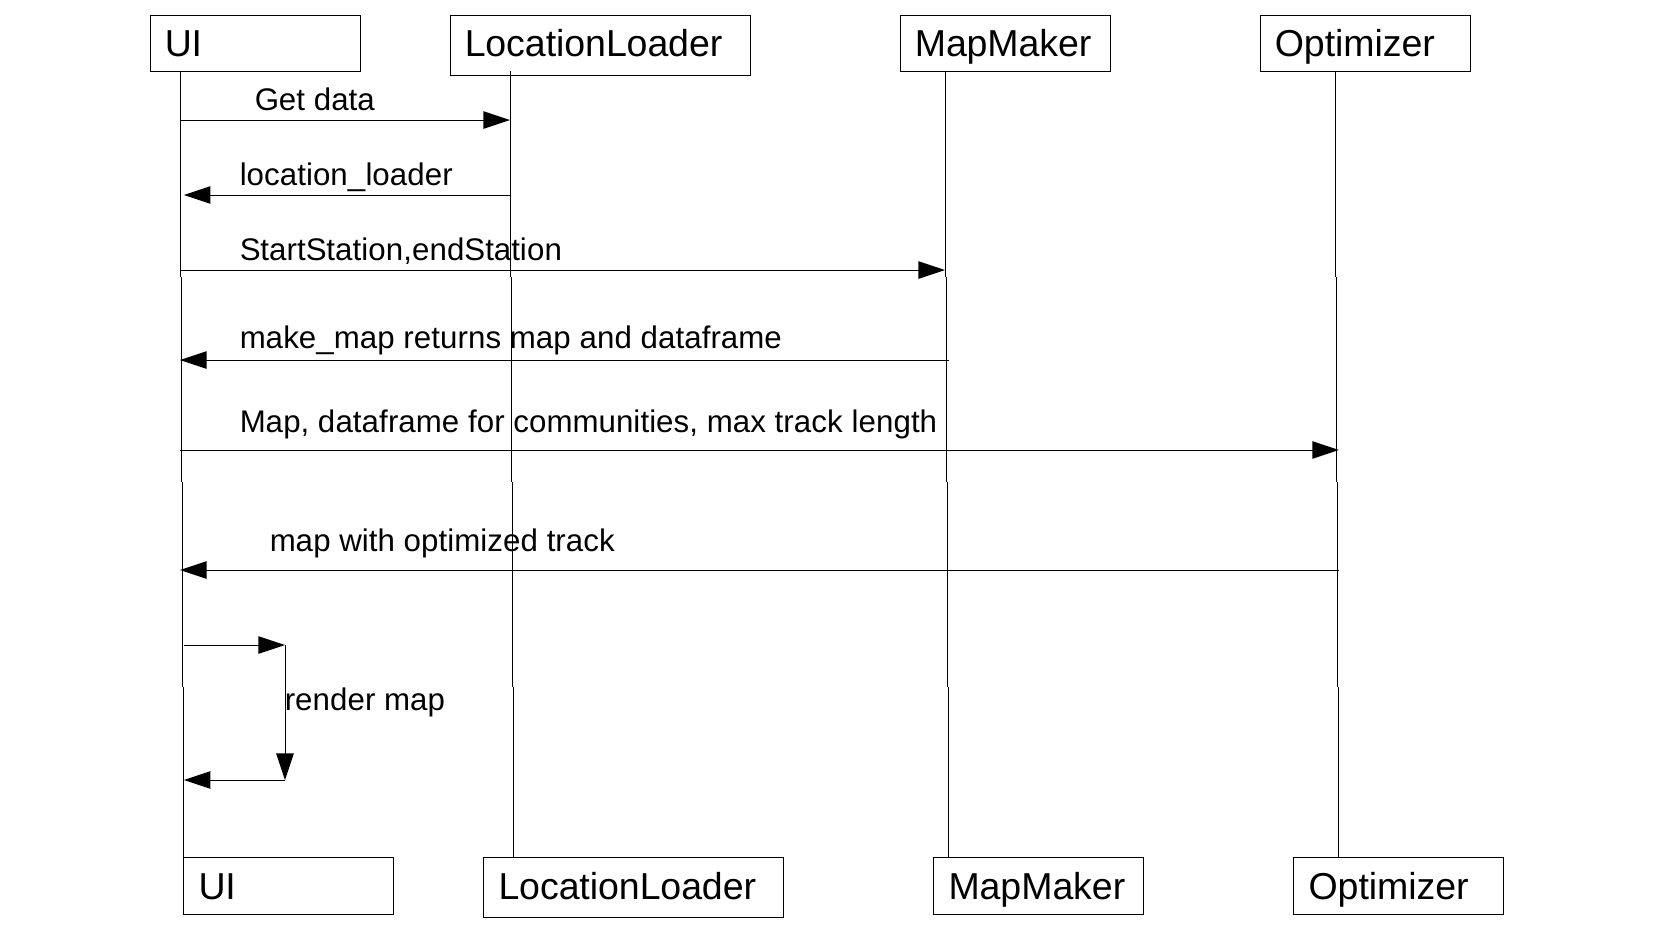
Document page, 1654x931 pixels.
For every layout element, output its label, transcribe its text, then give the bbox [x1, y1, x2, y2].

text_box StartStation,endStation [225, 225, 601, 275]
text_box MapMaker [900, 15, 1111, 72]
text_box MapMaker [933, 857, 1144, 915]
text_box Map, dataframe for communities, max track length [225, 397, 1156, 482]
text_box make_map returns map and dataframe [225, 312, 1156, 397]
text_box map with optimized track [255, 515, 1186, 601]
text_box location_loader [225, 150, 511, 200]
text_box UI [150, 15, 361, 72]
text_box Get data [240, 75, 451, 136]
text_box render map [270, 675, 496, 725]
text_box Optimizer [1293, 857, 1504, 915]
text_box UI [183, 857, 394, 915]
text_box Optimizer [1260, 15, 1471, 72]
text_box LocationLoader [483, 857, 784, 918]
text_box LocationLoader [450, 15, 751, 76]
